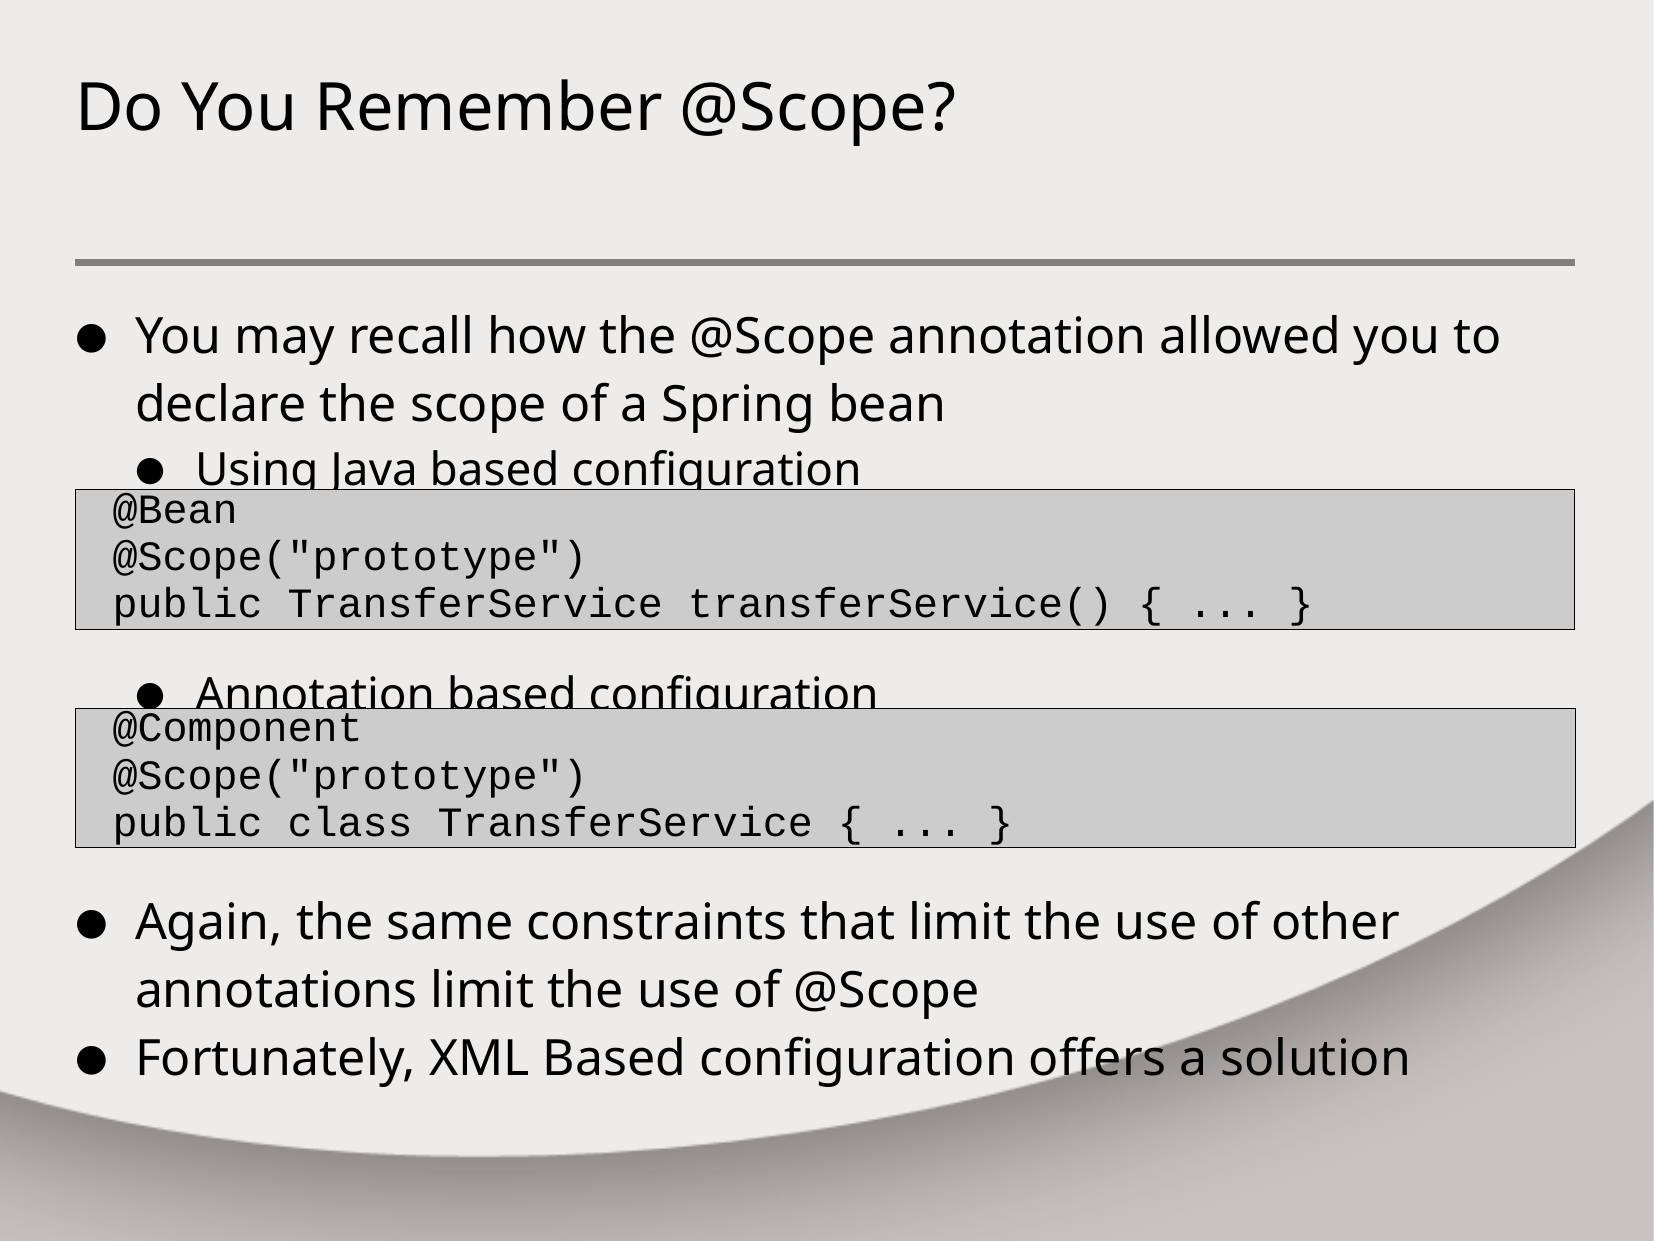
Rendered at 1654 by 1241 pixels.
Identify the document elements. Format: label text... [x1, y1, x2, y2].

picture [0, 0, 1654, 1241]
list You may recall how the @Scope annotation allowed you to declare the scope of a Spring bean Using Java based configuration Annotation based configuration Again, the same constraints that limit the use of other annotations limit the use of @Scope Fortunately, XML Based configuration offers a solution [75, 300, 1575, 489]
list You may recall how the @Scope annotation allowed you to declare the scope of a Spring bean Using Java based configuration Annotation based configuration Again, the same constraints that limit the use of other annotations limit the use of @Scope Fortunately, XML Based configuration offers a solution [75, 630, 1575, 708]
text_box @Component @Scope("prototype") public class TransferService { ... } [75, 708, 1576, 848]
list You may recall how the @Scope annotation allowed you to declare the scope of a Spring bean Using Java based configuration Annotation based configuration Again, the same constraints that limit the use of other annotations limit the use of @Scope Fortunately, XML Based configuration offers a solution [75, 848, 1575, 1163]
title Do You Remember @Scope? [75, 75, 1576, 226]
text_box @Bean @Scope("prototype") public TransferService transferService() { ... } [75, 489, 1575, 630]
